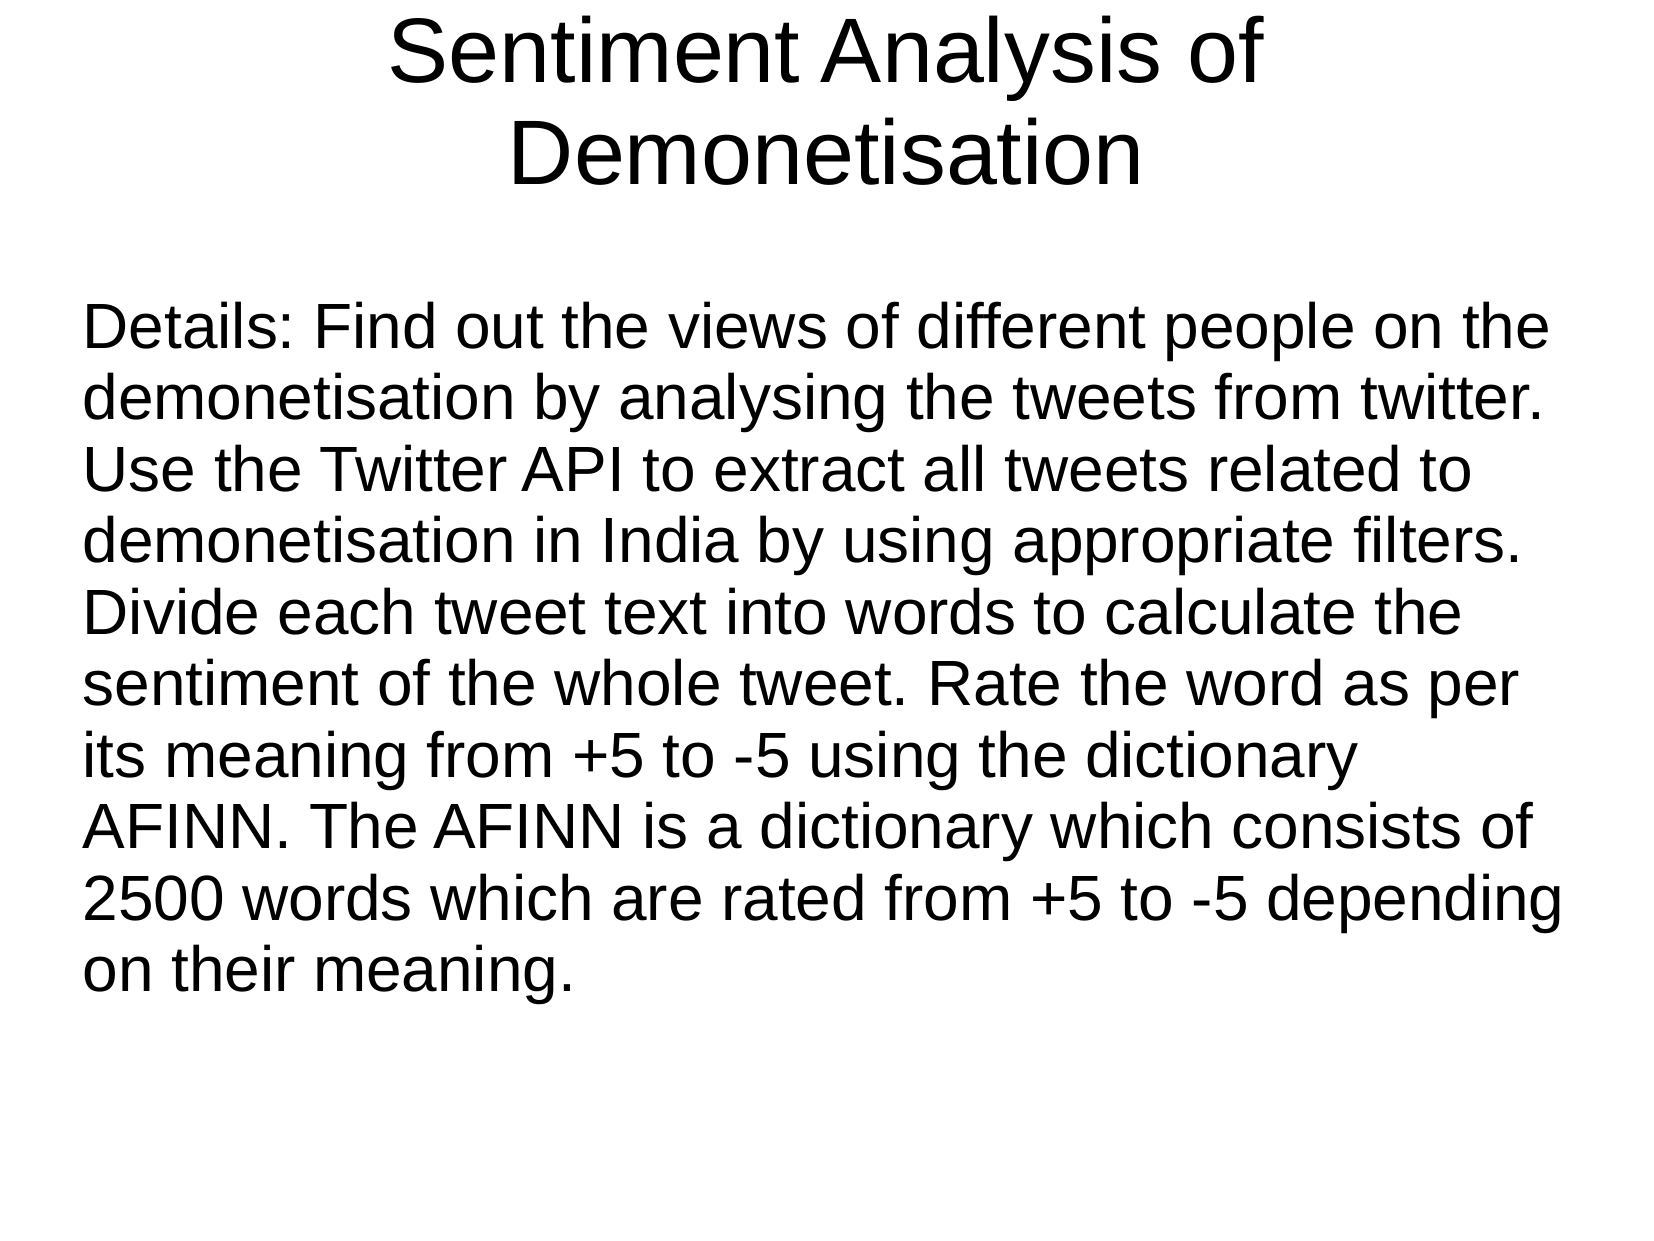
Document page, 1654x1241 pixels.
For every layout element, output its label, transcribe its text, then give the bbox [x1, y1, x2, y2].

list Details: Find out the views of different people on the demonetisation by analysing the tweets from twitter. Use the Twitter API to extract all tweets related to demonetisation in India by using appropriate filters. Divide each tweet text into words to calculate the sentiment of the whole tweet. Rate the word as per its meaning from +5 to -5 using the dictionary AFINN. The AFINN is a dictionary which consists of 2500 words which are rated from +5 to -5 depending on their meaning. [82, 290, 1571, 1010]
title Sentiment Analysis of Demonetisation [82, 0, 1571, 290]
